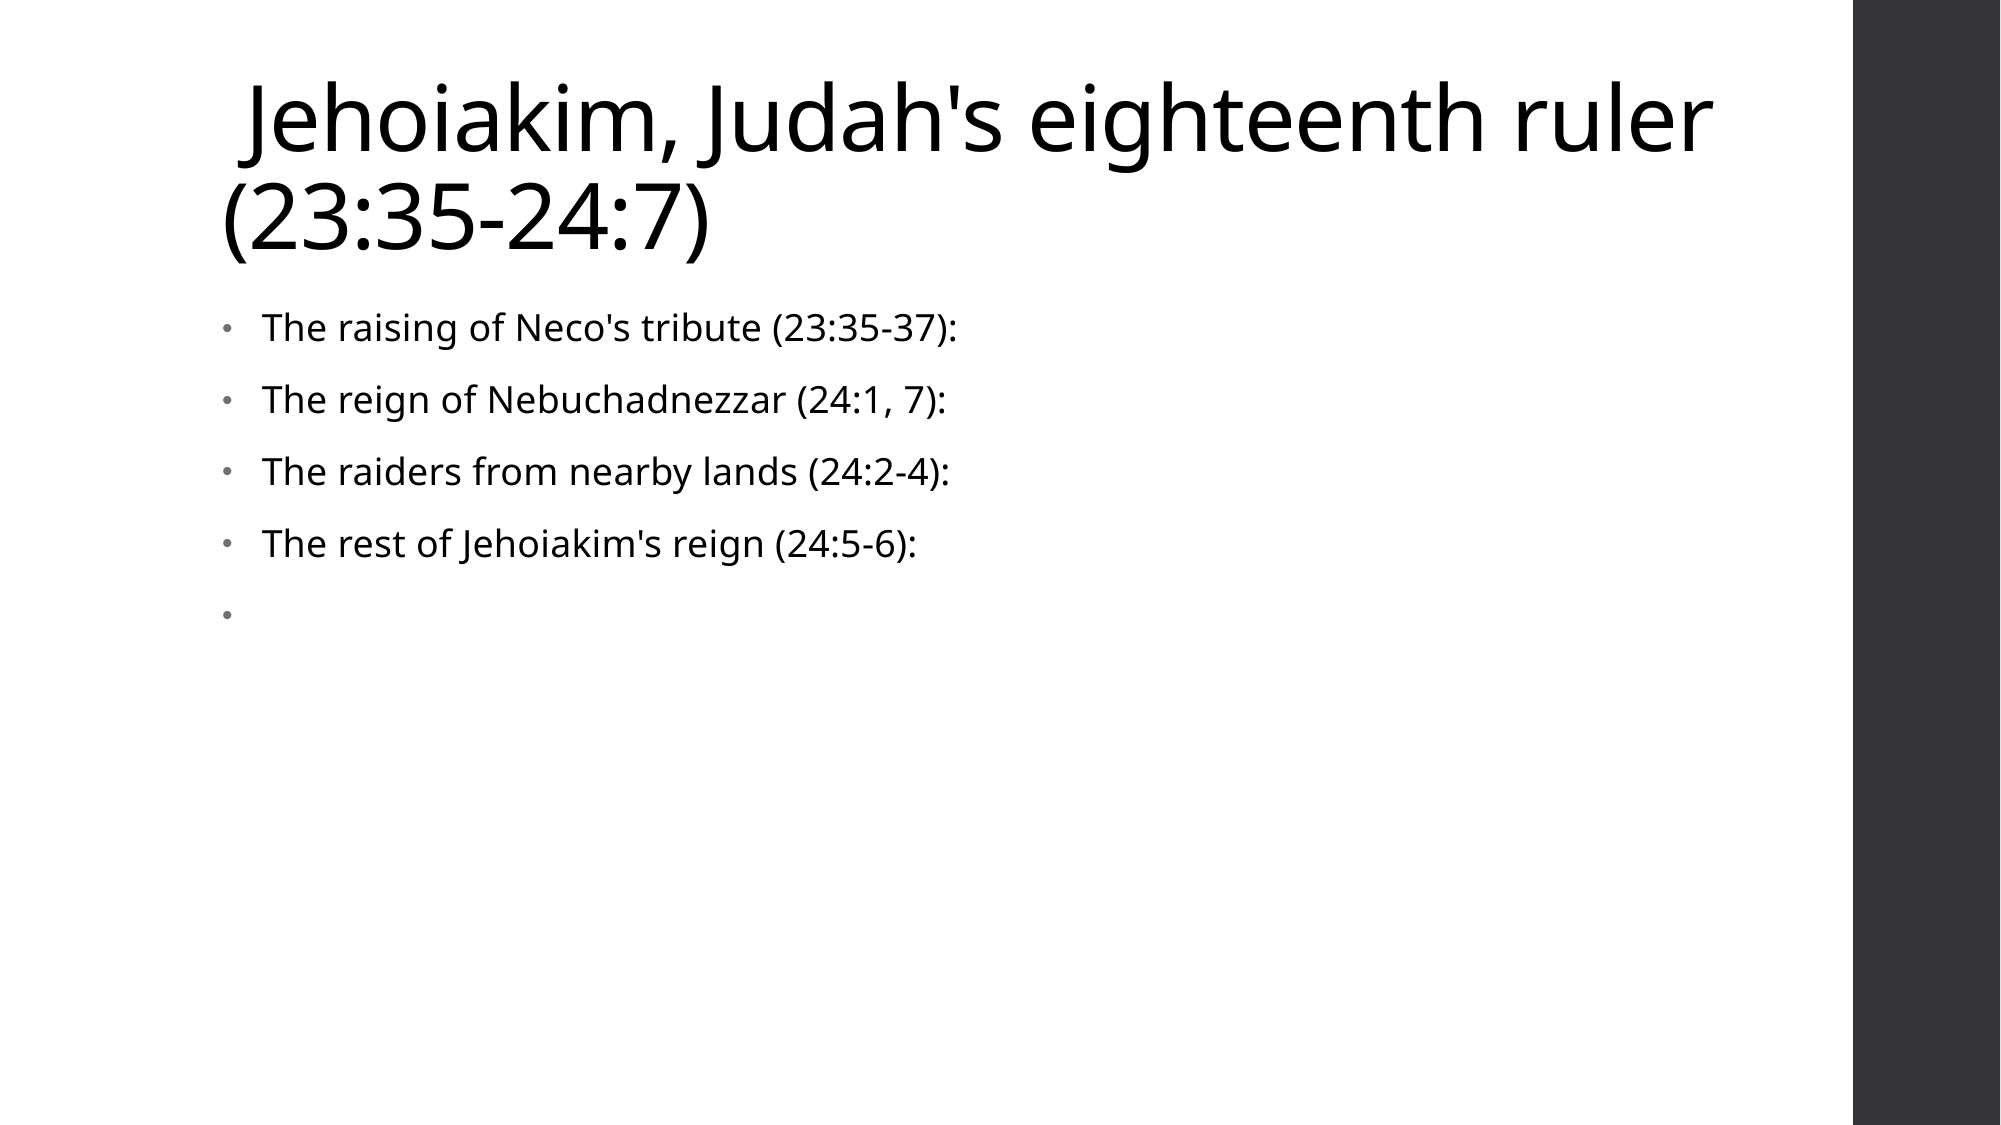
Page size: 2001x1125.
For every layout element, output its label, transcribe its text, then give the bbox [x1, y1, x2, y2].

title Jehoiakim, Judah's eighteenth ruler (23:35-24:7) [206, 60, 1797, 278]
list The raising of Neco's tribute (23:35-37): The reign of Nebuchadnezzar (24:1, 7): The raiders from nearby lands (24:2-4): The rest of Jehoiakim's reign (24:5-6): [206, 299, 1617, 1014]
